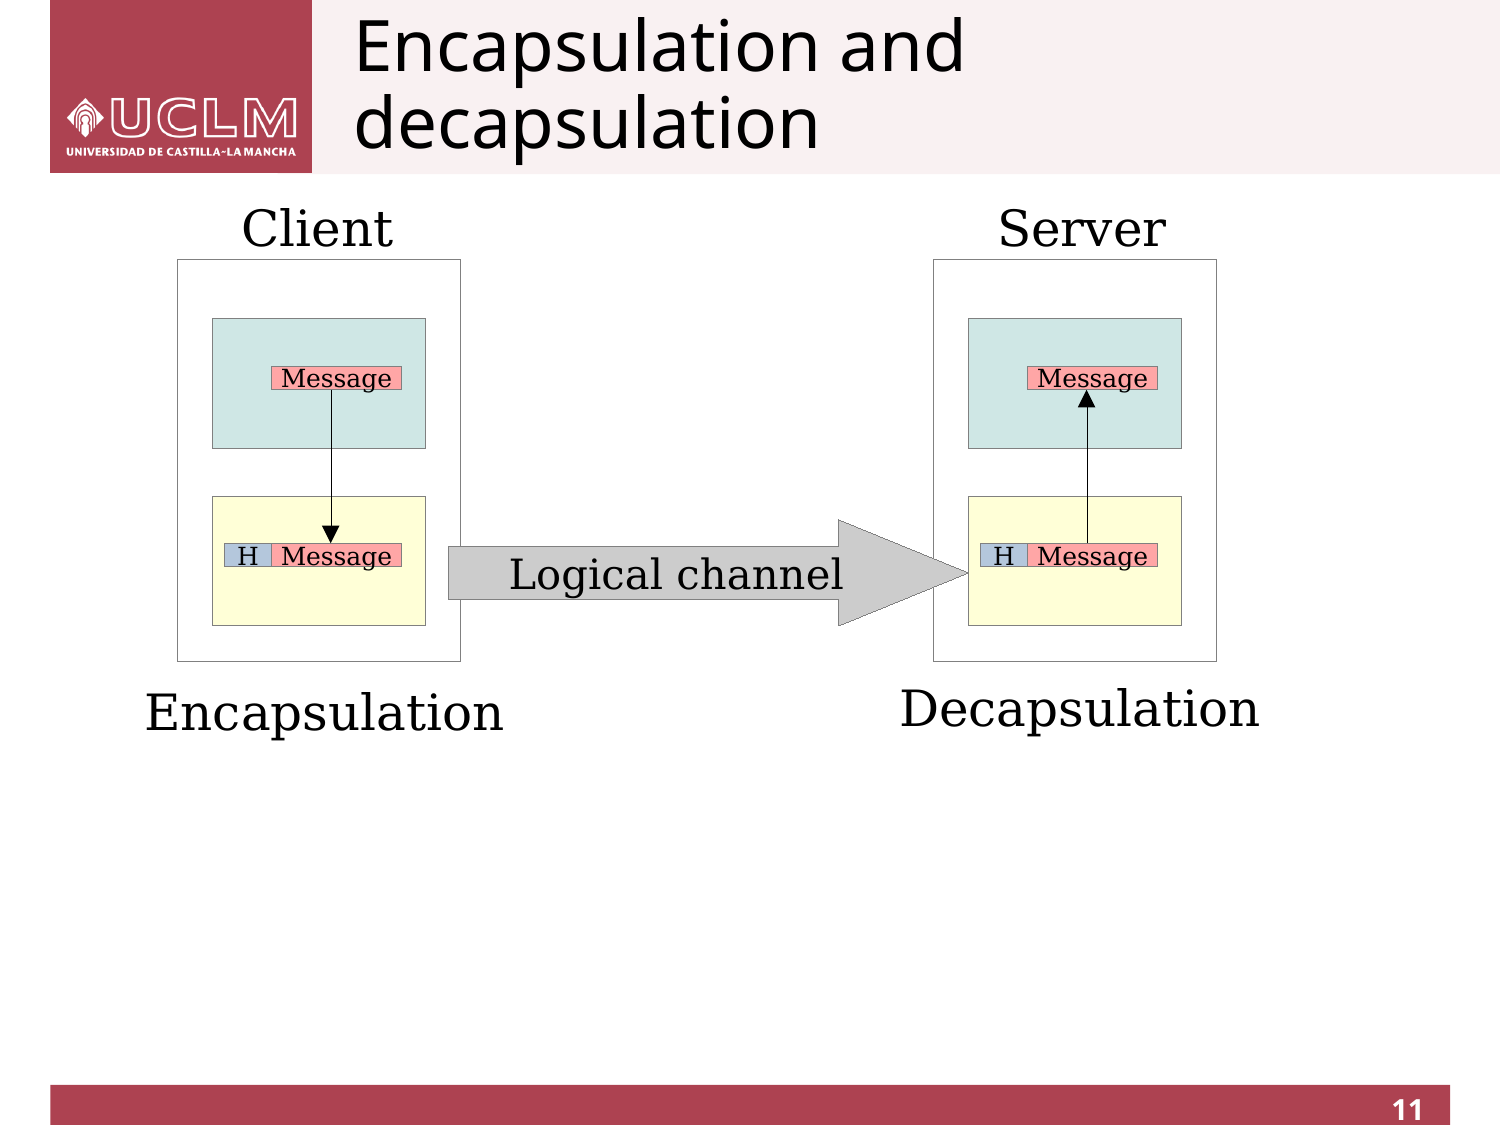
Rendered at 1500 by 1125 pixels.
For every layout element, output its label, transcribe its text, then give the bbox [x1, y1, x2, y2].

text_box Server [982, 188, 1182, 264]
text_box [212, 496, 426, 626]
picture [50, 0, 312, 173]
text_box Decapsulation [884, 669, 1276, 745]
title Encapsulation and decapsulation [353, 6, 1425, 168]
text_box Message [1027, 366, 1158, 390]
text_box Message [1028, 543, 1158, 567]
text_box [968, 318, 1182, 449]
text_box Encapsulation [129, 673, 520, 749]
text_box H [980, 543, 1028, 567]
text_box Client [226, 188, 409, 264]
text_box Logical channel [448, 519, 969, 626]
text_box [968, 496, 1182, 626]
text_box [212, 318, 426, 449]
text_box Message [272, 543, 402, 567]
text_box H [224, 543, 272, 567]
text_box Message [271, 366, 402, 390]
